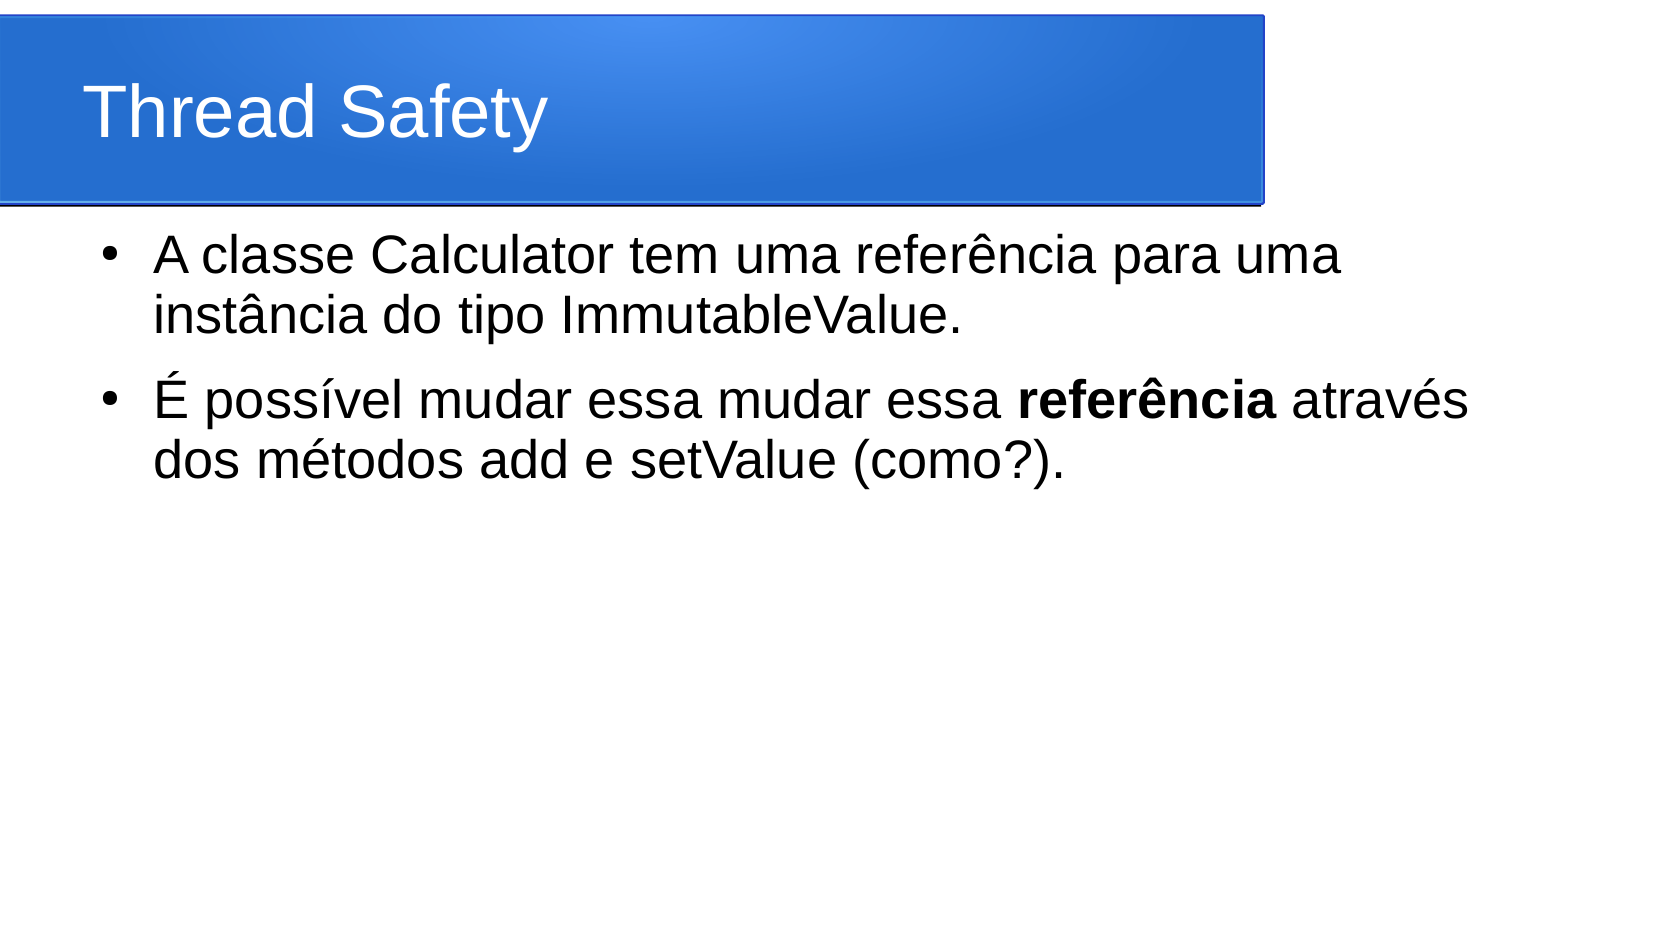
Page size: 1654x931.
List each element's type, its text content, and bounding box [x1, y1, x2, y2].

list A classe Calculator tem uma referência para uma instância do tipo ImmutableValue. É possível mudar essa mudar essa referência através dos métodos add e setValue (como?). [82, 224, 1571, 764]
title Thread Safety [82, 35, 1235, 189]
